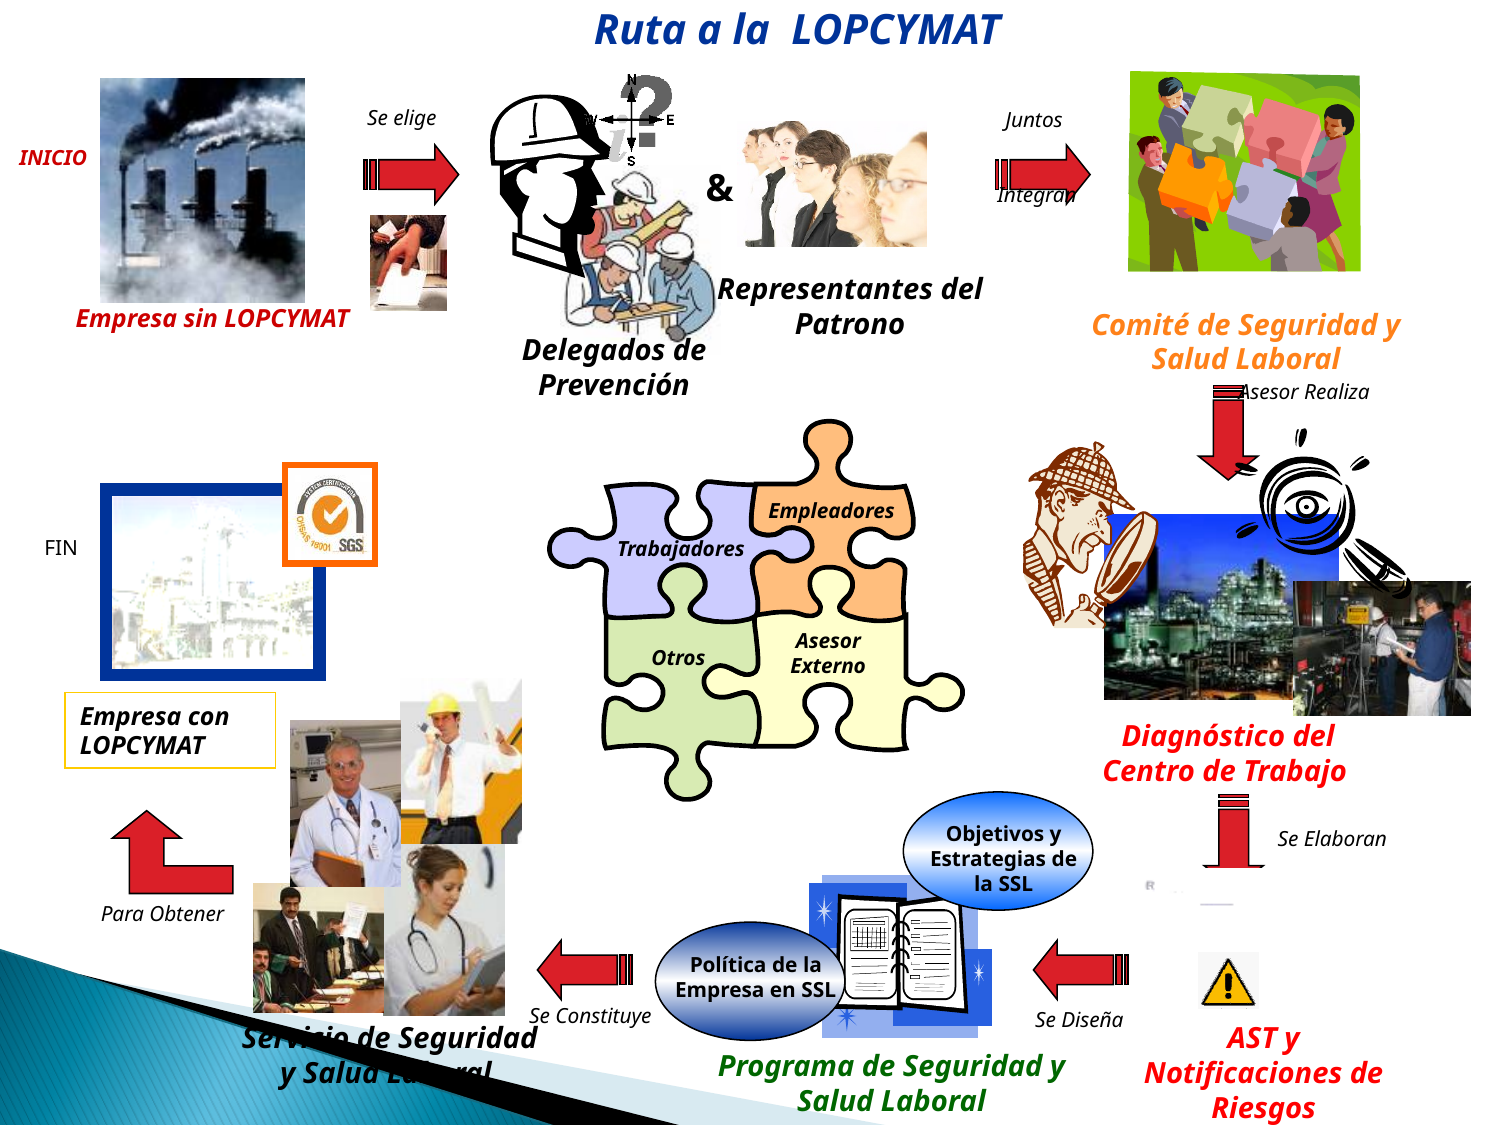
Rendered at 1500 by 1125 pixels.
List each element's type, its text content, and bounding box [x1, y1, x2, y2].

text_box [1033, 940, 1114, 999]
text_box & [690, 156, 750, 217]
text_box [956, 904, 1041, 911]
text_box Asesor Externo [725, 620, 932, 699]
picture [489, 75, 721, 323]
text_box Servicio de Seguridad y Salud Laboral [218, 1012, 561, 1125]
text_box Empresa sin LOPCYMAT [53, 295, 373, 371]
text_box Diagnóstico del Centro de Trabajo [1069, 709, 1388, 795]
text_box [1219, 801, 1249, 807]
picture [1021, 428, 1471, 716]
text_box Juntos Integran [948, 99, 1126, 253]
text_box [880, 531, 913, 539]
text_box Comité de Seguridad y Salud Laboral [1068, 298, 1424, 384]
text_box [604, 531, 906, 685]
picture [288, 467, 373, 561]
text_box Programa de Seguridad y Salud Laboral [690, 1040, 1093, 1125]
text_box [603, 681, 817, 800]
text_box [678, 922, 823, 943]
text_box Asesor Realiza [1215, 371, 1393, 437]
text_box Objetivos y Estrategias de la SSL [903, 813, 1104, 904]
text_box [549, 529, 602, 567]
text_box [370, 160, 376, 189]
text_box Política de la Empresa en SSL [655, 943, 856, 1034]
text_box Empresa con LOPCYMAT [64, 692, 276, 769]
text_box Se elige [348, 97, 455, 138]
text_box AST y Notificaciones de Riesgos [1116, 1011, 1412, 1125]
text_box [1116, 955, 1122, 985]
text_box Ruta a la LOPCYMAT [312, 0, 1282, 61]
picture [370, 215, 447, 311]
text_box [1204, 809, 1264, 868]
picture [1128, 67, 1365, 276]
text_box [921, 674, 963, 710]
text_box [925, 791, 1071, 813]
text_box INICIO [0, 137, 107, 178]
text_box Otros [621, 620, 746, 681]
picture [253, 678, 522, 1013]
text_box FIN [29, 527, 96, 568]
text_box Se Constituye [501, 995, 679, 1036]
text_box Para Obtener [53, 893, 272, 934]
text_box [698, 421, 907, 527]
text_box Se Elaboran [1243, 817, 1421, 858]
text_box Se Diseña [990, 999, 1168, 1040]
picture [112, 495, 314, 669]
text_box [707, 1034, 793, 1041]
text_box Delegados de Prevención [454, 323, 774, 410]
picture [737, 121, 927, 247]
picture [100, 78, 305, 295]
text_box [837, 699, 911, 751]
text_box Trabajadores [602, 527, 788, 568]
text_box [620, 955, 626, 985]
text_box [112, 810, 233, 894]
text_box [537, 940, 618, 995]
text_box [606, 484, 678, 527]
text_box [1198, 400, 1234, 480]
picture [1139, 868, 1270, 1011]
text_box Representantes del Patrono [690, 263, 1010, 349]
picture [808, 874, 992, 1038]
text_box [378, 144, 459, 205]
text_box Empleadores [753, 490, 950, 531]
